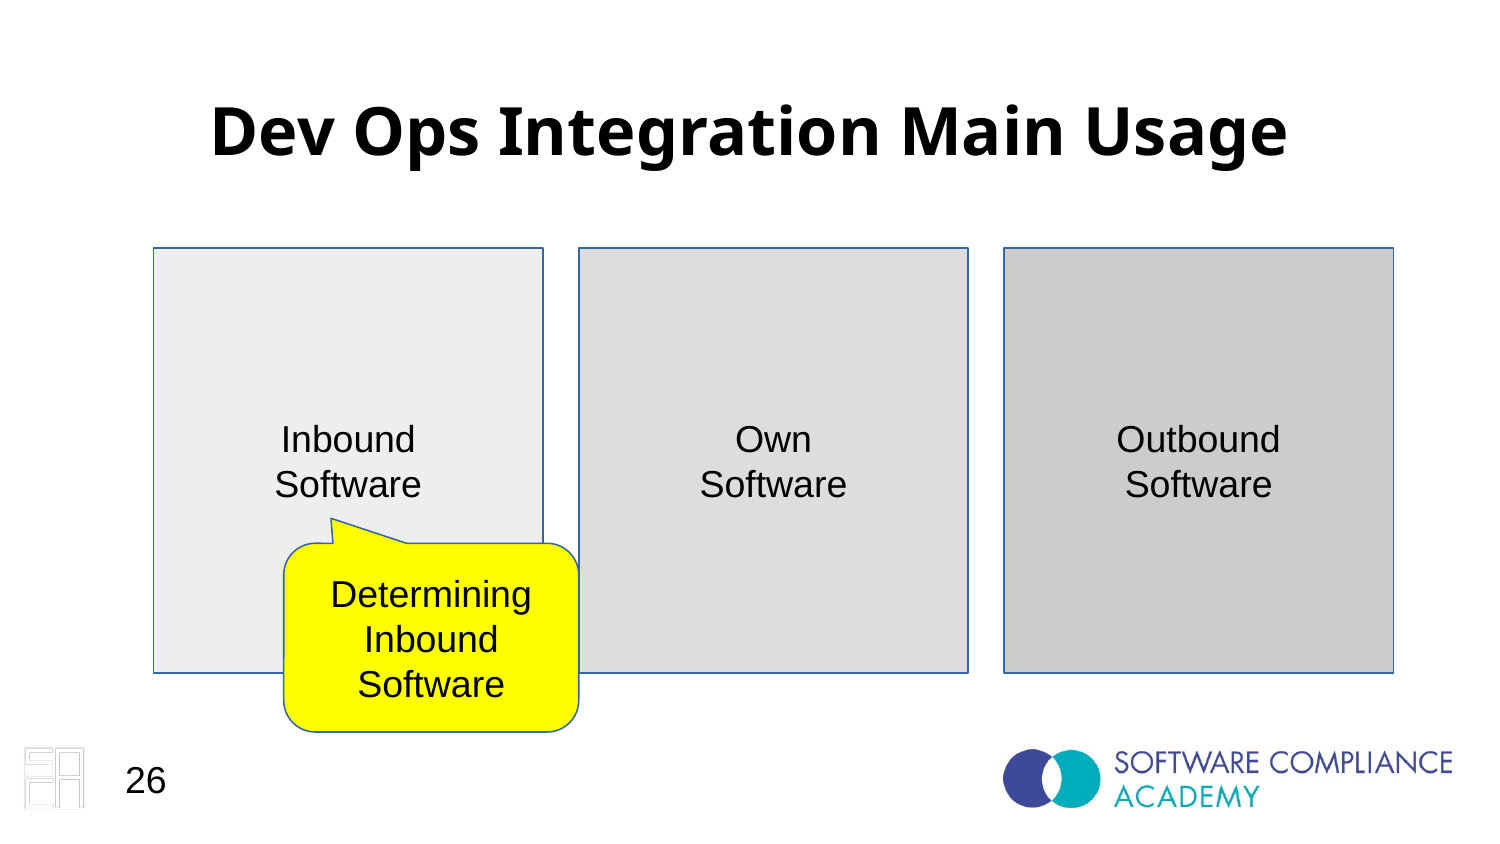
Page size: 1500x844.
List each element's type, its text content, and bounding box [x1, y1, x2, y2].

text_box Determining Inbound Software [283, 518, 579, 732]
text_box Own Software [578, 248, 969, 673]
text_box Inbound Software [153, 248, 543, 673]
picture [23, 746, 86, 811]
text_box Outbound Software [1003, 248, 1394, 673]
picture [1003, 749, 1452, 808]
text_box Dev Ops Integration Main Usage [74, 39, 1425, 169]
